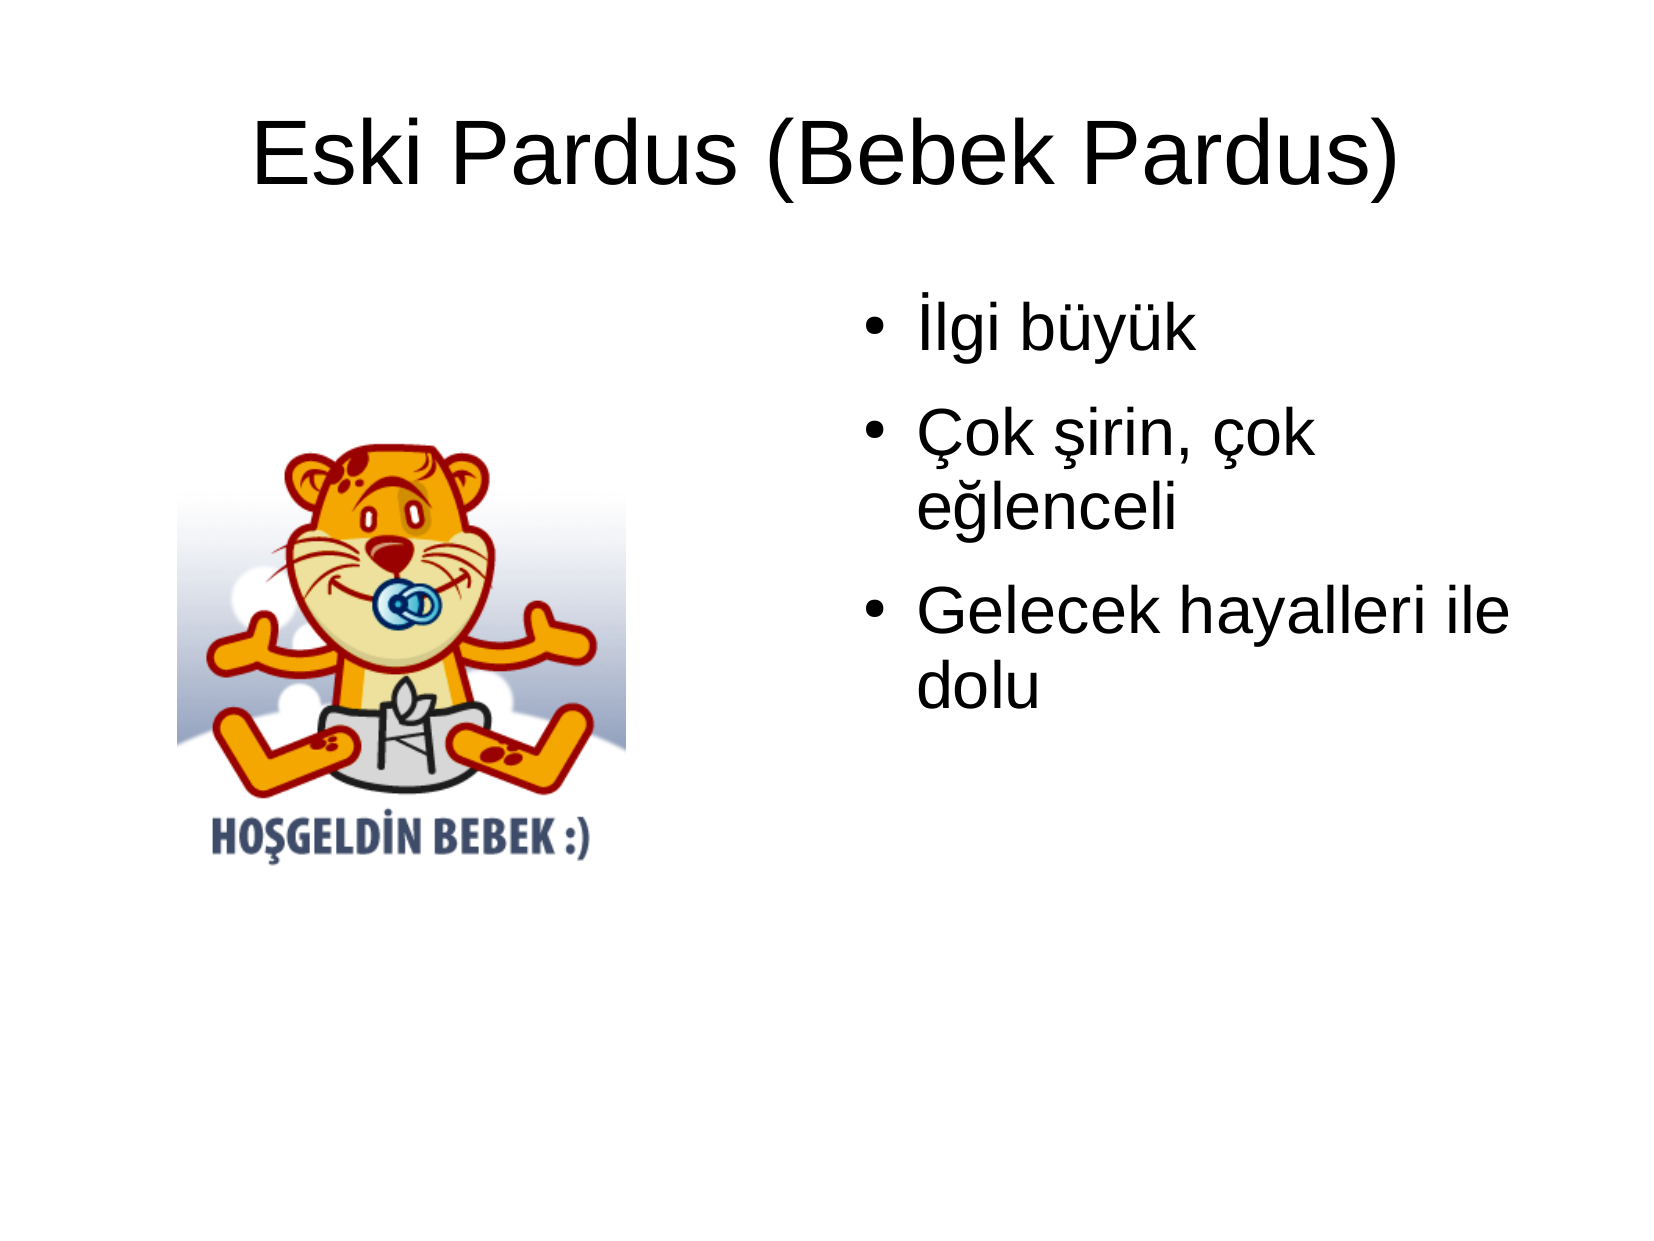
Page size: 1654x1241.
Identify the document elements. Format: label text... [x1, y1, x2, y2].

picture [82, 290, 809, 1109]
title Eski Pardus (Bebek Pardus) [82, 56, 1571, 250]
list İlgi büyük Çok şirin, çok eğlenceli Gelecek hayalleri ile dolu [845, 290, 1572, 1109]
